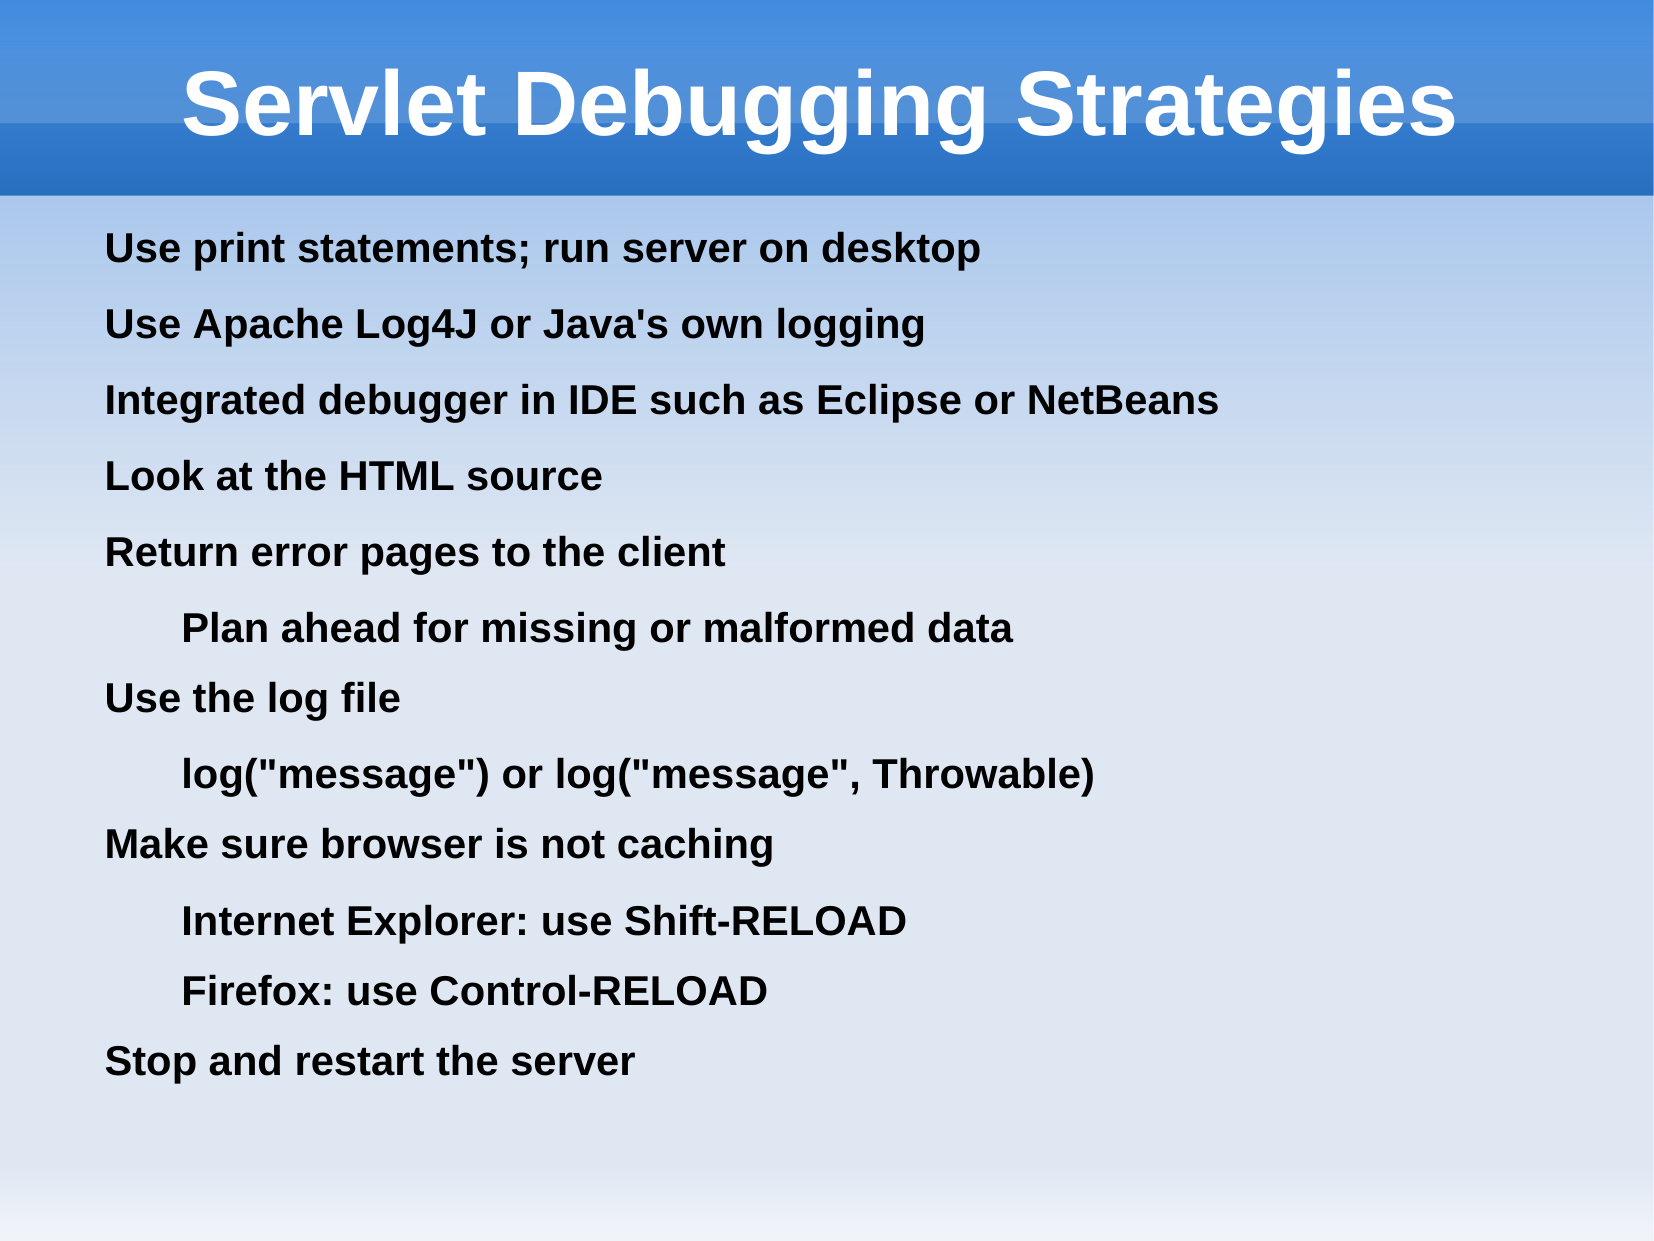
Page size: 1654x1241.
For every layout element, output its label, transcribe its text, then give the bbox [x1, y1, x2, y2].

title Servlet Debugging Strategies [76, 7, 1565, 200]
picture [0, 0, 1654, 1241]
list Use print statements; run server on desktop Use Apache Log4J or Java's own logging Integrated debugger in IDE such as Eclipse or NetBeans Look at the HTML source Return error pages to the client Plan ahead for missing or malformed data Use the log file log("message") or log("message", Throwable) Make sure browser is not caching Internet Explorer: use Shift-RELOAD Firefox: use Control-RELOAD Stop and restart the server [86, 225, 1576, 1174]
